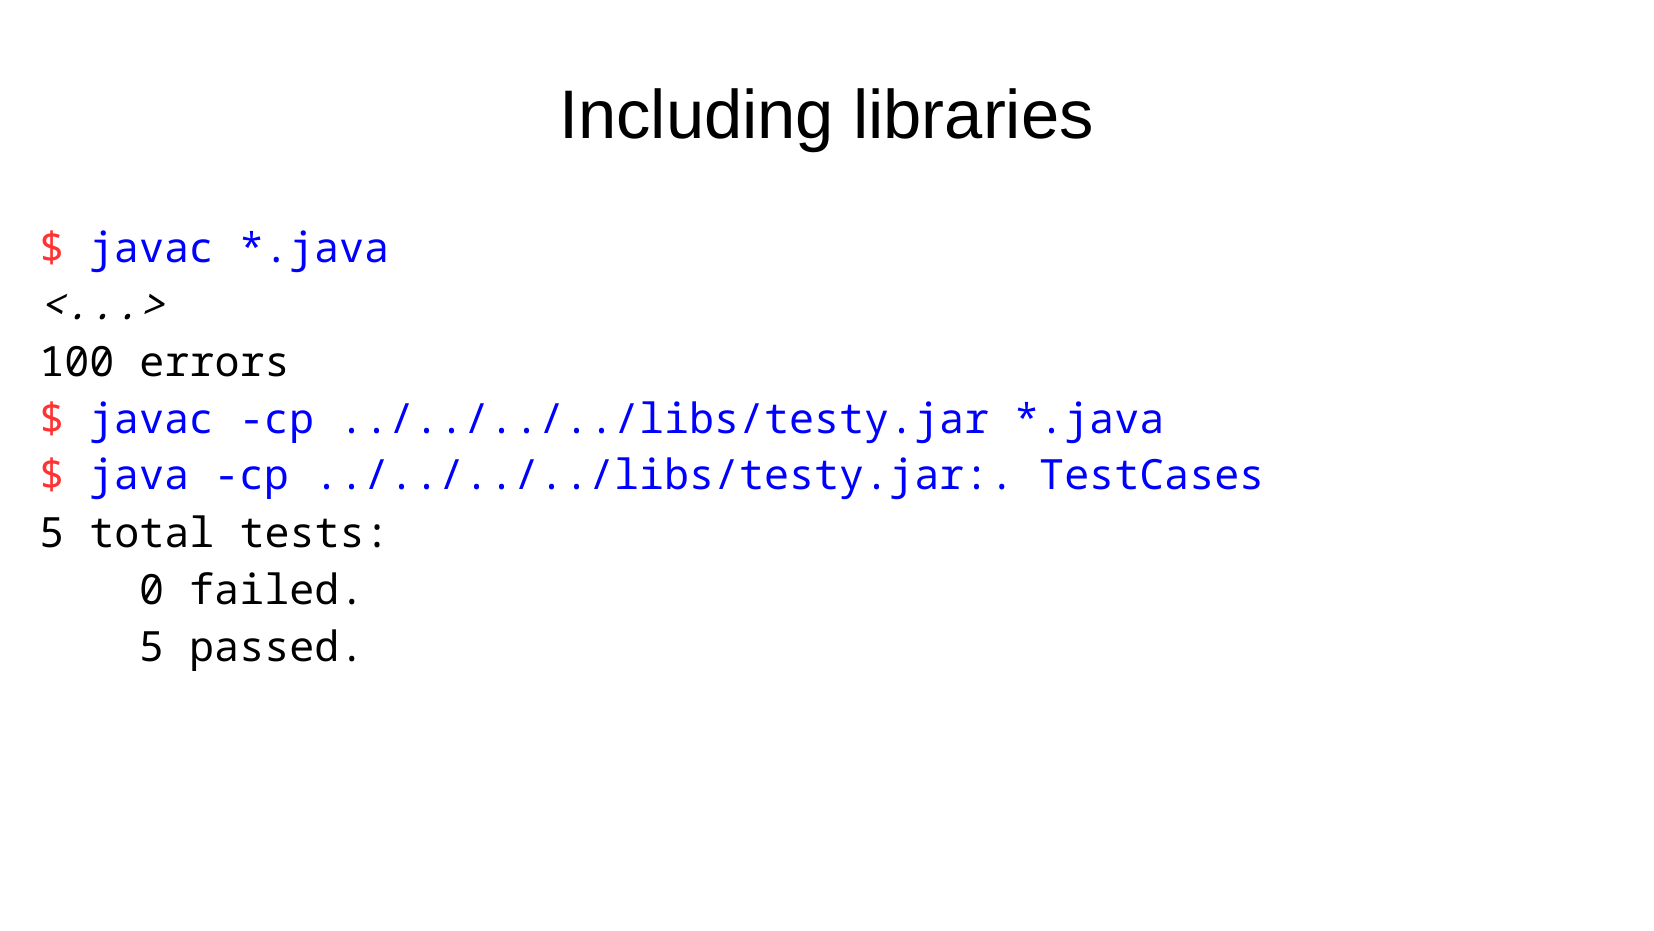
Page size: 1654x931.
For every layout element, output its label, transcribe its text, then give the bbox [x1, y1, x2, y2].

text_box $ javac *.java <...> 100 errors $ javac -cp ../../../../libs/testy.jar *.java $ java -cp ../../../../libs/testy.jar:. TestCases 5 total tests: 0 failed. 5 passed. [24, 210, 1561, 931]
title Including libraries [82, 37, 1571, 193]
